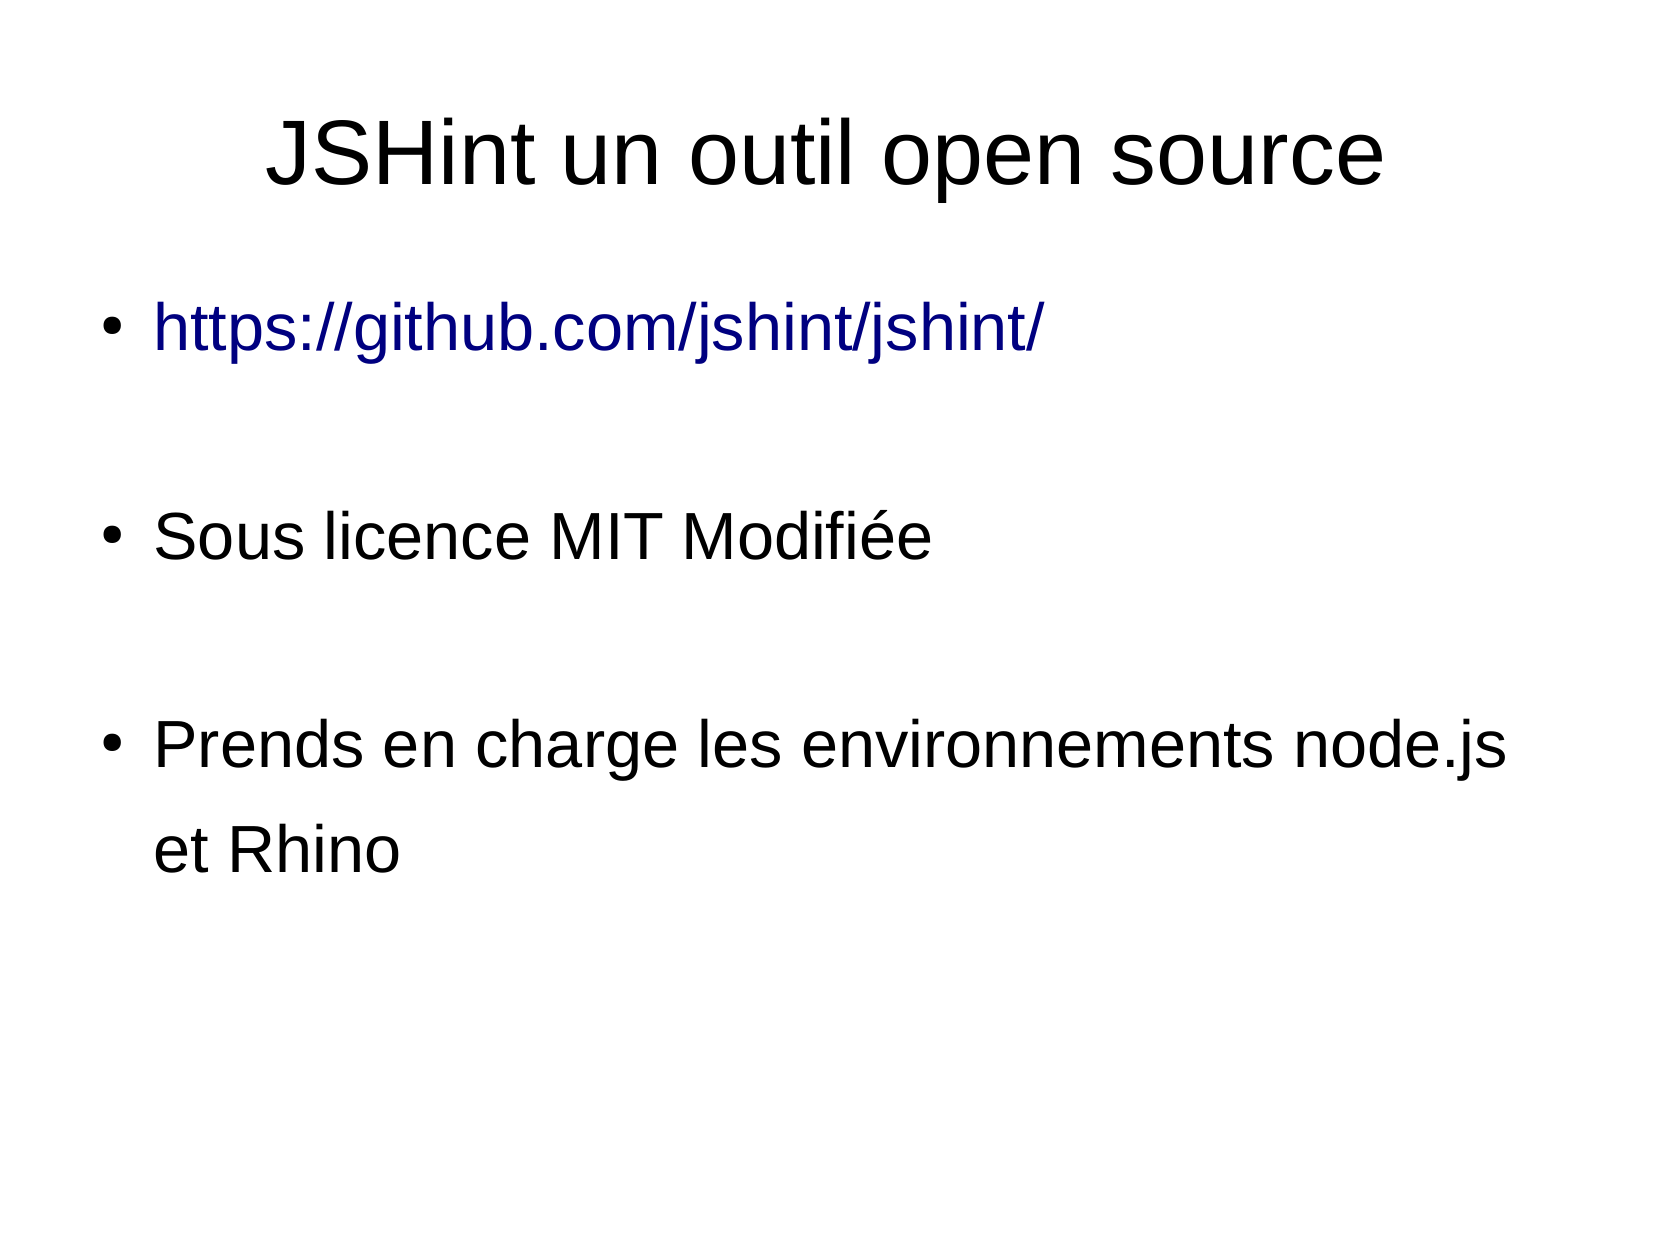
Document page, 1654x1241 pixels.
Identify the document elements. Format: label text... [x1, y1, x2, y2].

title JSHint un outil open source [82, 49, 1571, 257]
list https://github.com/jshint/jshint/ Sous licence MIT Modifiée Prends en charge les environnements node.js et Rhino [82, 290, 1571, 1010]
